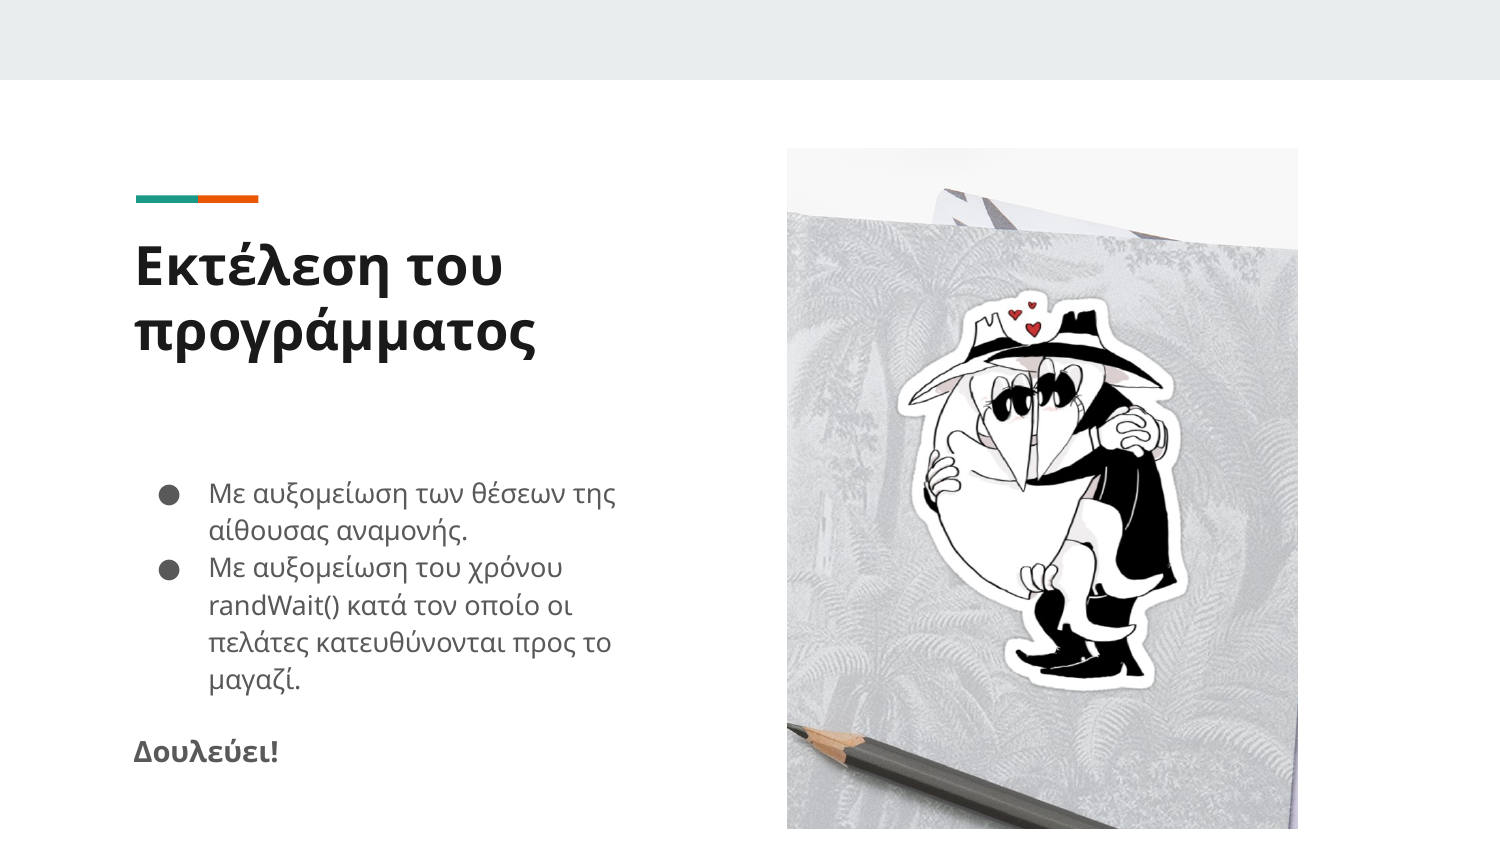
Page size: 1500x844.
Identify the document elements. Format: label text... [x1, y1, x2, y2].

picture [787, 148, 1298, 829]
list Με αυξομείωση των θέσεων της αίθουσας αναμονής. Με αυξομείωση του χρόνου randWait() κατά τον οποίο οι πελάτες κατευθύνονται προς το μαγαζί. Δουλεύει! [118, 456, 660, 719]
title Εκτέλεση του προγράμματος [119, 216, 662, 443]
